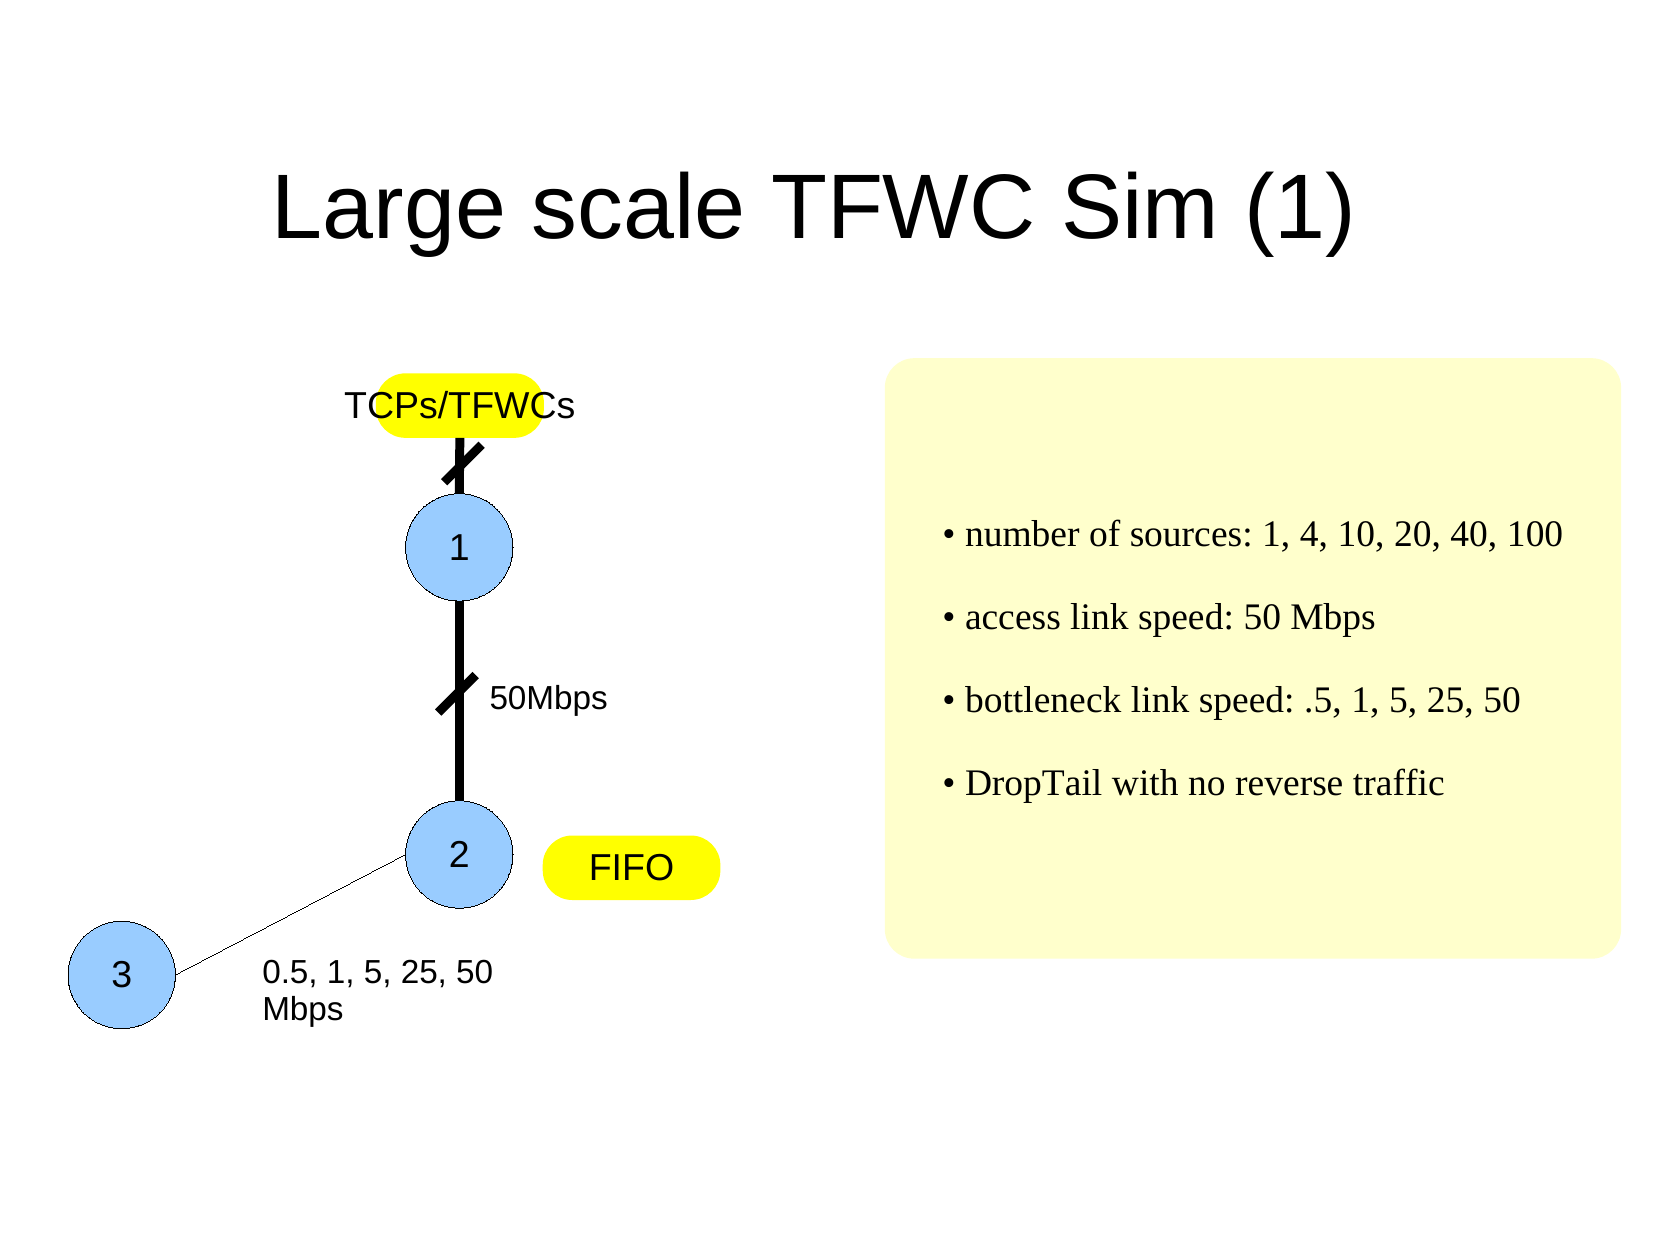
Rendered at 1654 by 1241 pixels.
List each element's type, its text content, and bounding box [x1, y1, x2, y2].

text_box 0.5, 1, 5, 25, 50 Mbps [247, 946, 579, 1003]
text_box TCPs/TFWCs [375, 373, 543, 438]
text_box • number of sources: 1, 4, 10, 20, 40, 100 • access link speed: 50 Mbps • bottleneck link speed: .5, 1, 5, 25, 50 • DropTail with no reverse traffic [884, 358, 1622, 959]
text_box 1 [405, 493, 514, 601]
text_box 2 [405, 800, 514, 909]
text_box FIFO [542, 835, 721, 901]
text_box 3 [68, 921, 176, 1029]
title Large scale TFWC Sim (1) [121, 102, 1534, 311]
text_box TCPs/TFWCs [534, 395, 544, 415]
text_box 50Mbps [474, 671, 815, 729]
